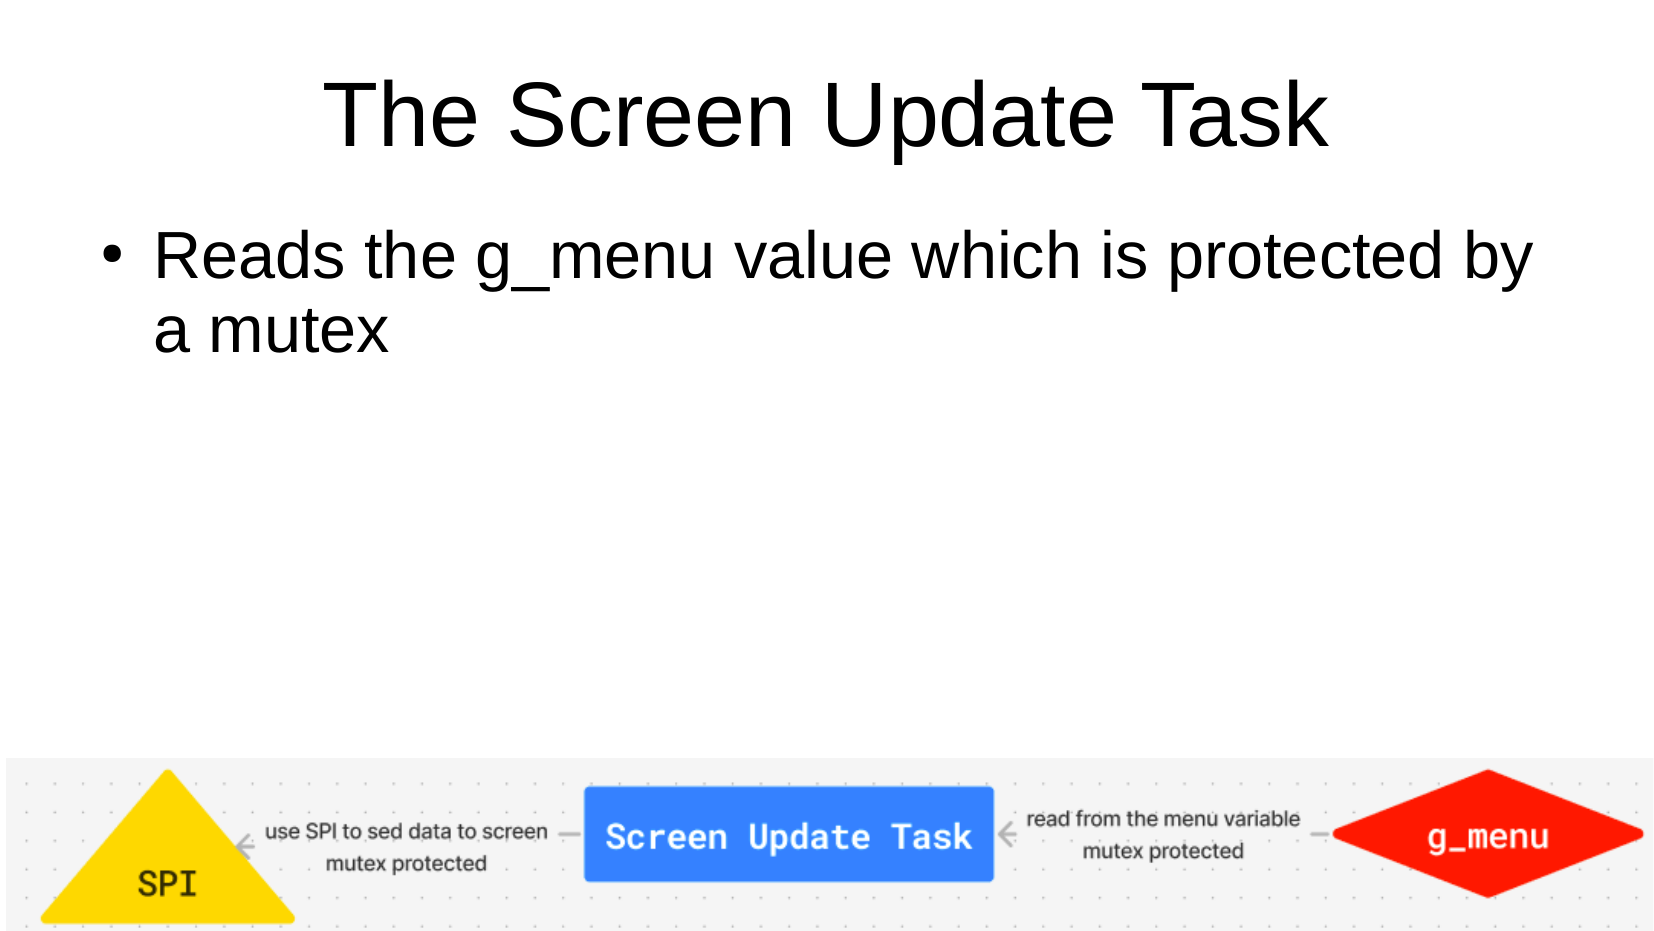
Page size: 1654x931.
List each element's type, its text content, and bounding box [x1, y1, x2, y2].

list Reads the g_menu value which is protected by a mutex [82, 217, 1571, 758]
picture [6, 758, 1654, 931]
title The Screen Update Task [82, 37, 1571, 193]
